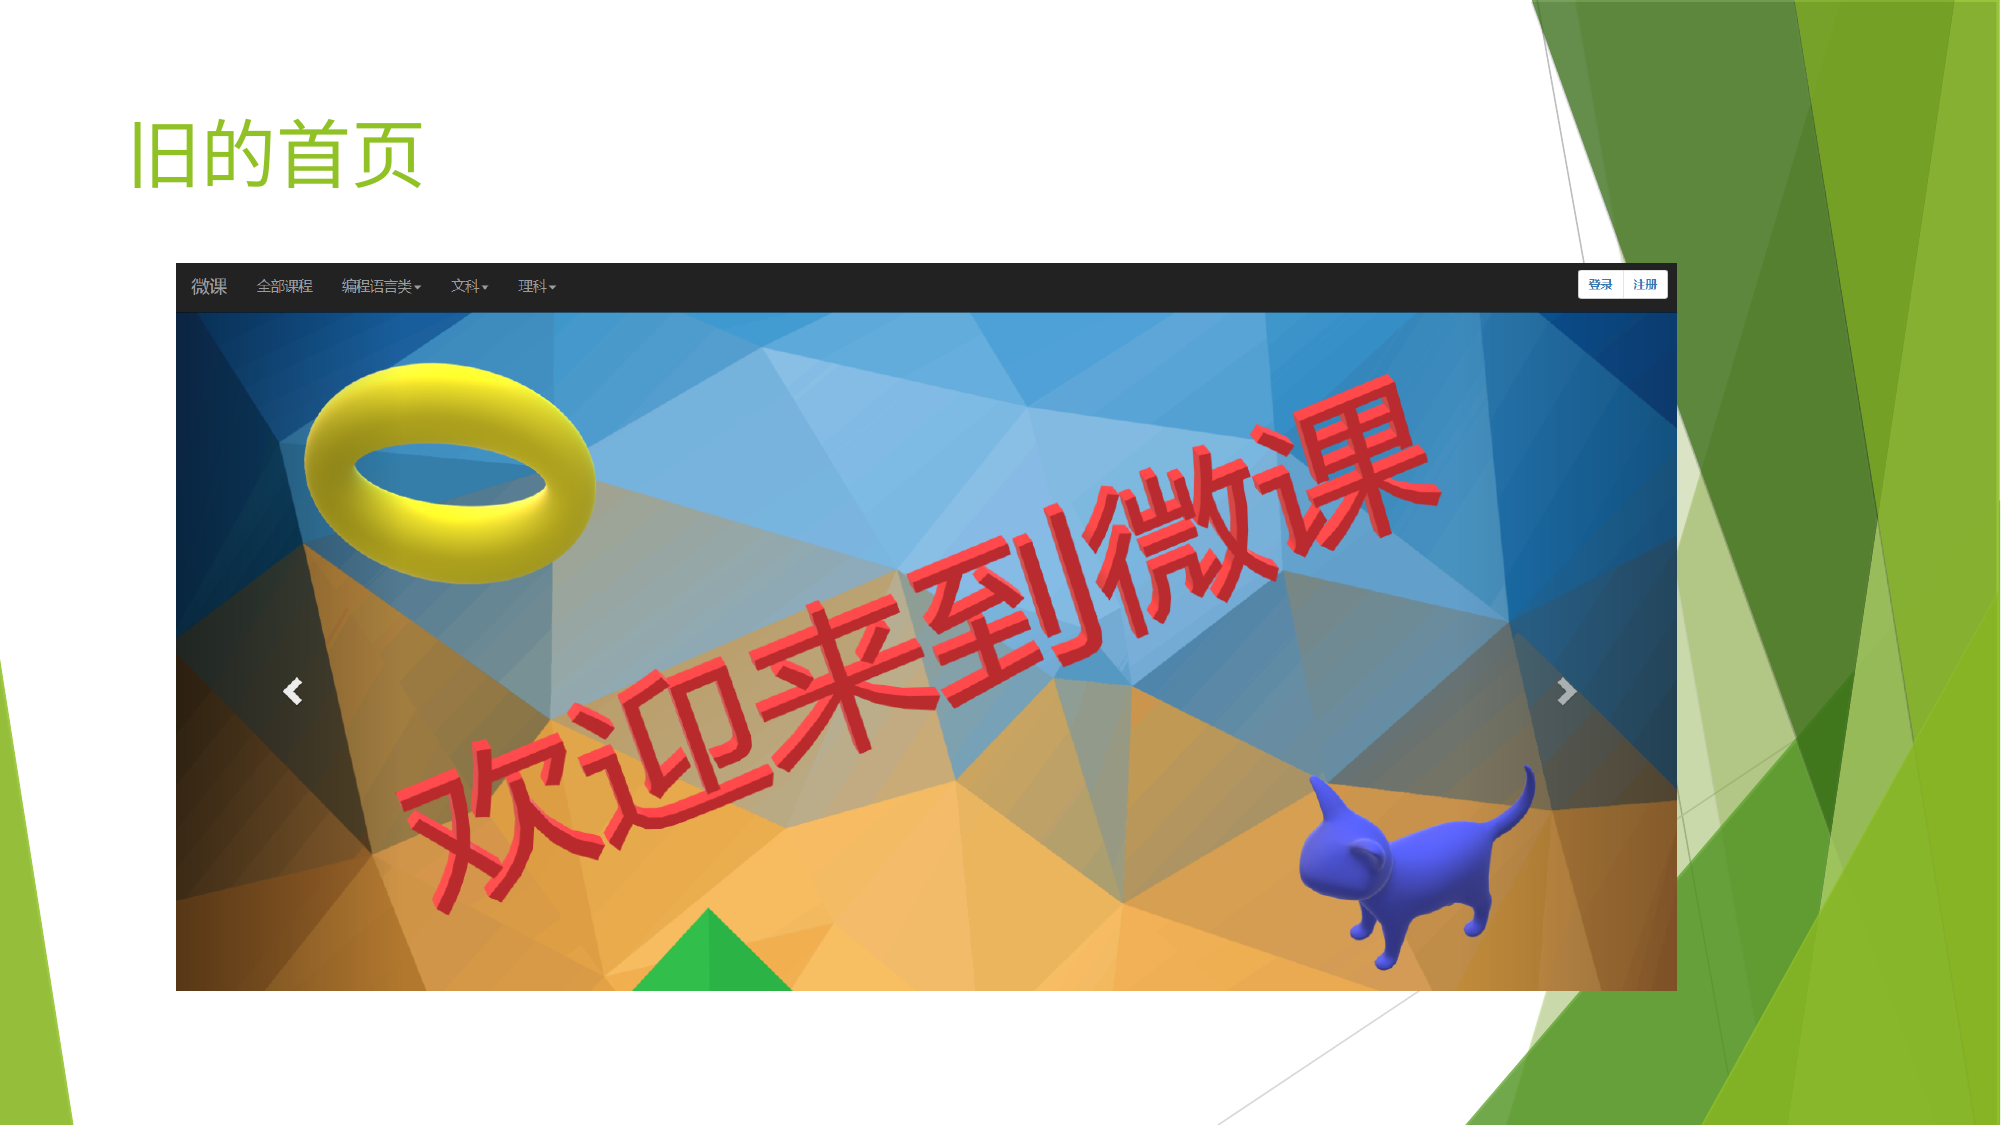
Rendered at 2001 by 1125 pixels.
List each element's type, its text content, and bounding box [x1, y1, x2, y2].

title 旧的首页 [111, 99, 1522, 317]
picture [176, 263, 1677, 991]
